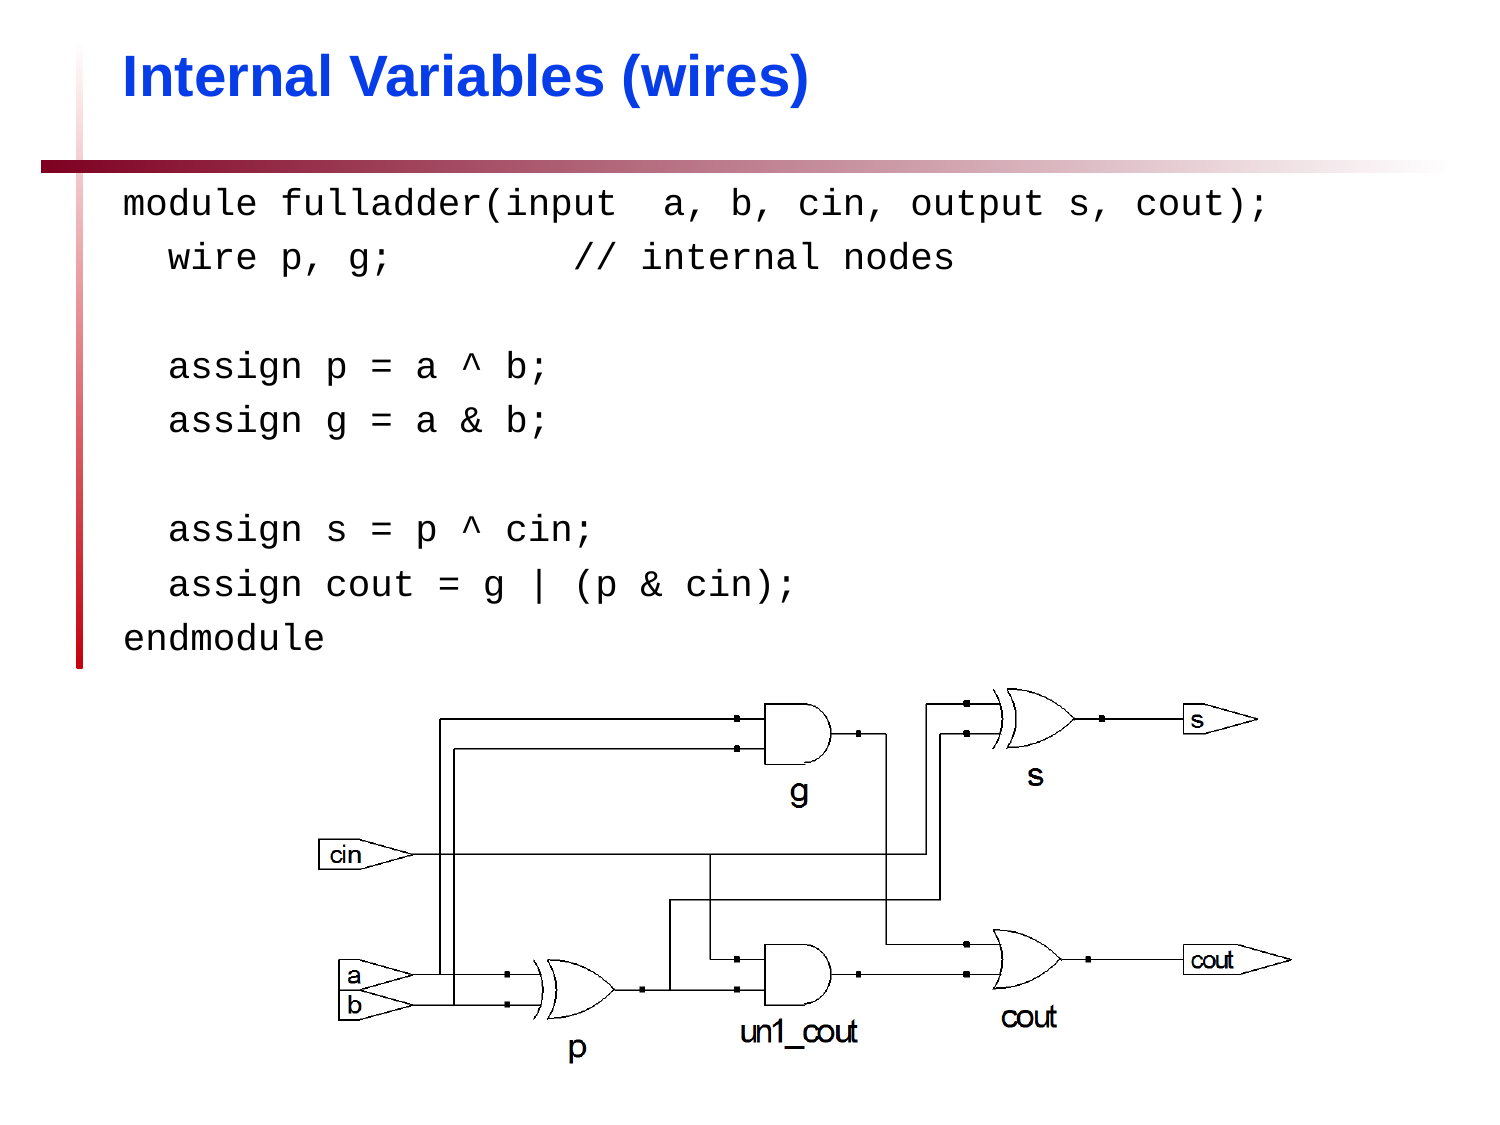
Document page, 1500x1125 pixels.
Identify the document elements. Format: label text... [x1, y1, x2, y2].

picture [267, 658, 1323, 1087]
title Internal Variables (wires) [112, 43, 1400, 173]
list module fulladder(input a, b, cin, output s, cout); wire p, g; // internal nodes assign p = a ^ b; assign g = a & b; assign s = p ^ cin; assign cout = g | (p & cin); endmodule [112, 173, 1400, 835]
